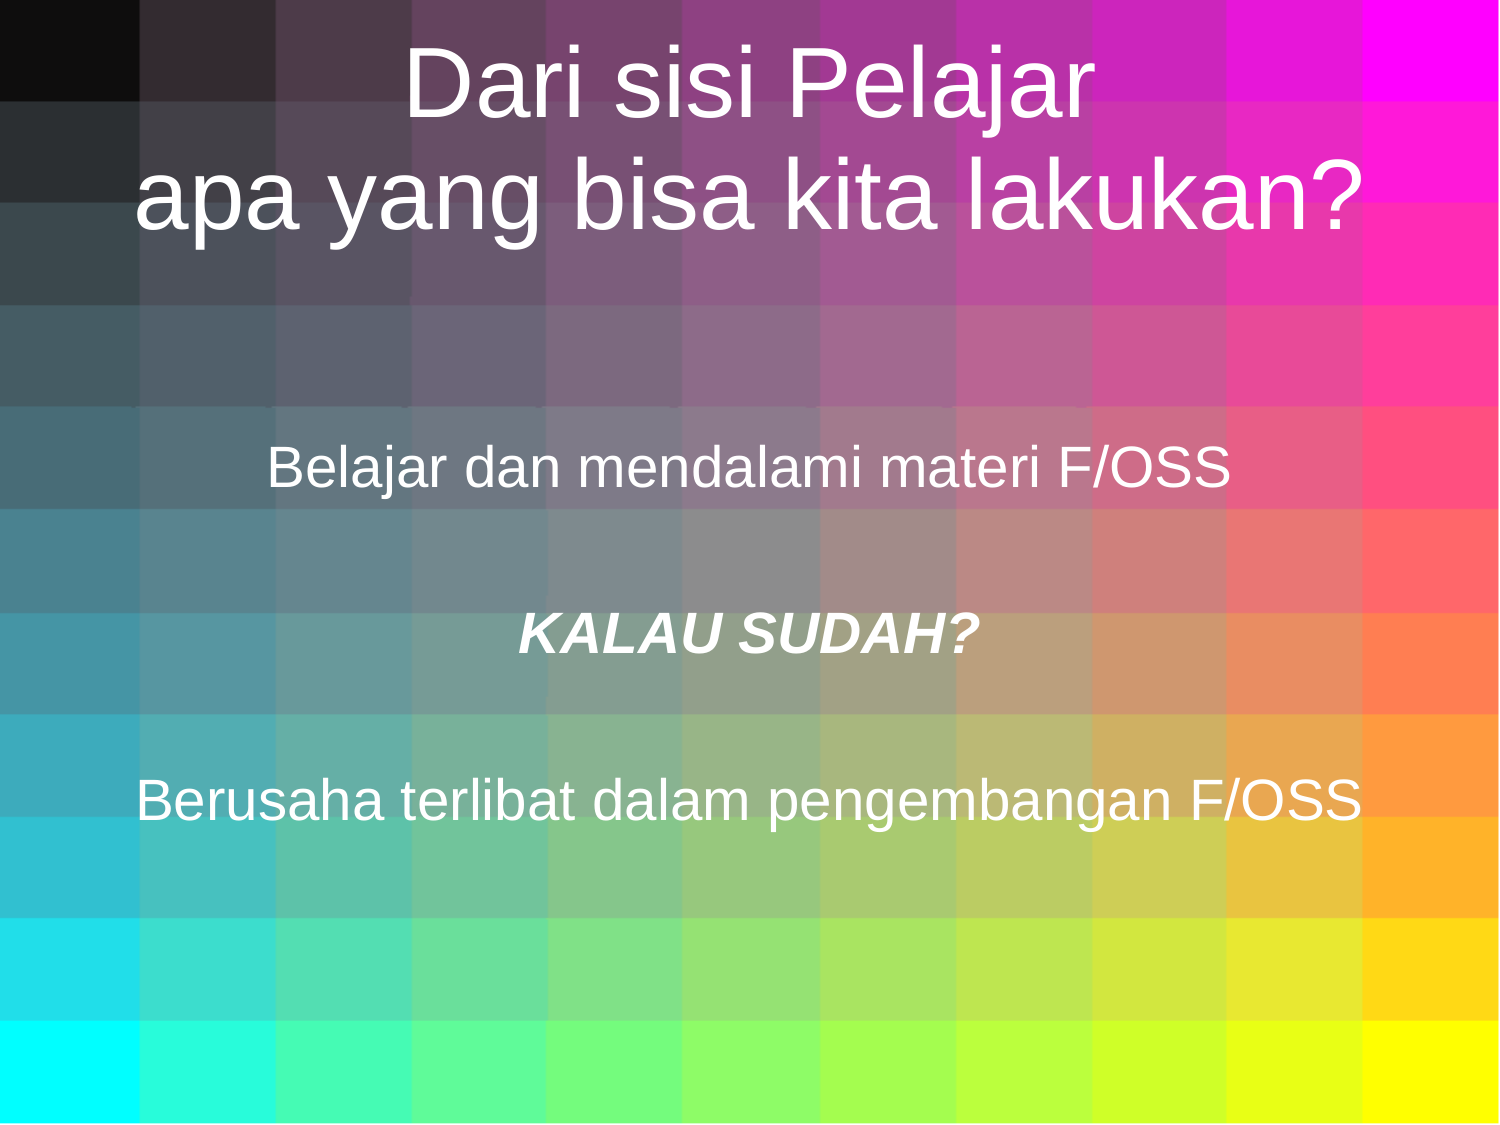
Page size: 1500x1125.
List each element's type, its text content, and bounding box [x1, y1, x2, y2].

picture [0, 0, 1500, 1125]
title Dari sisi Pelajar apa yang bisa kita lakukan? [75, 26, 1425, 251]
subtitle Belajar dan mendalami materi F/OSS KALAU SUDAH? Berusaha terlibat dalam pengembangan F/OSS [75, 269, 1425, 999]
